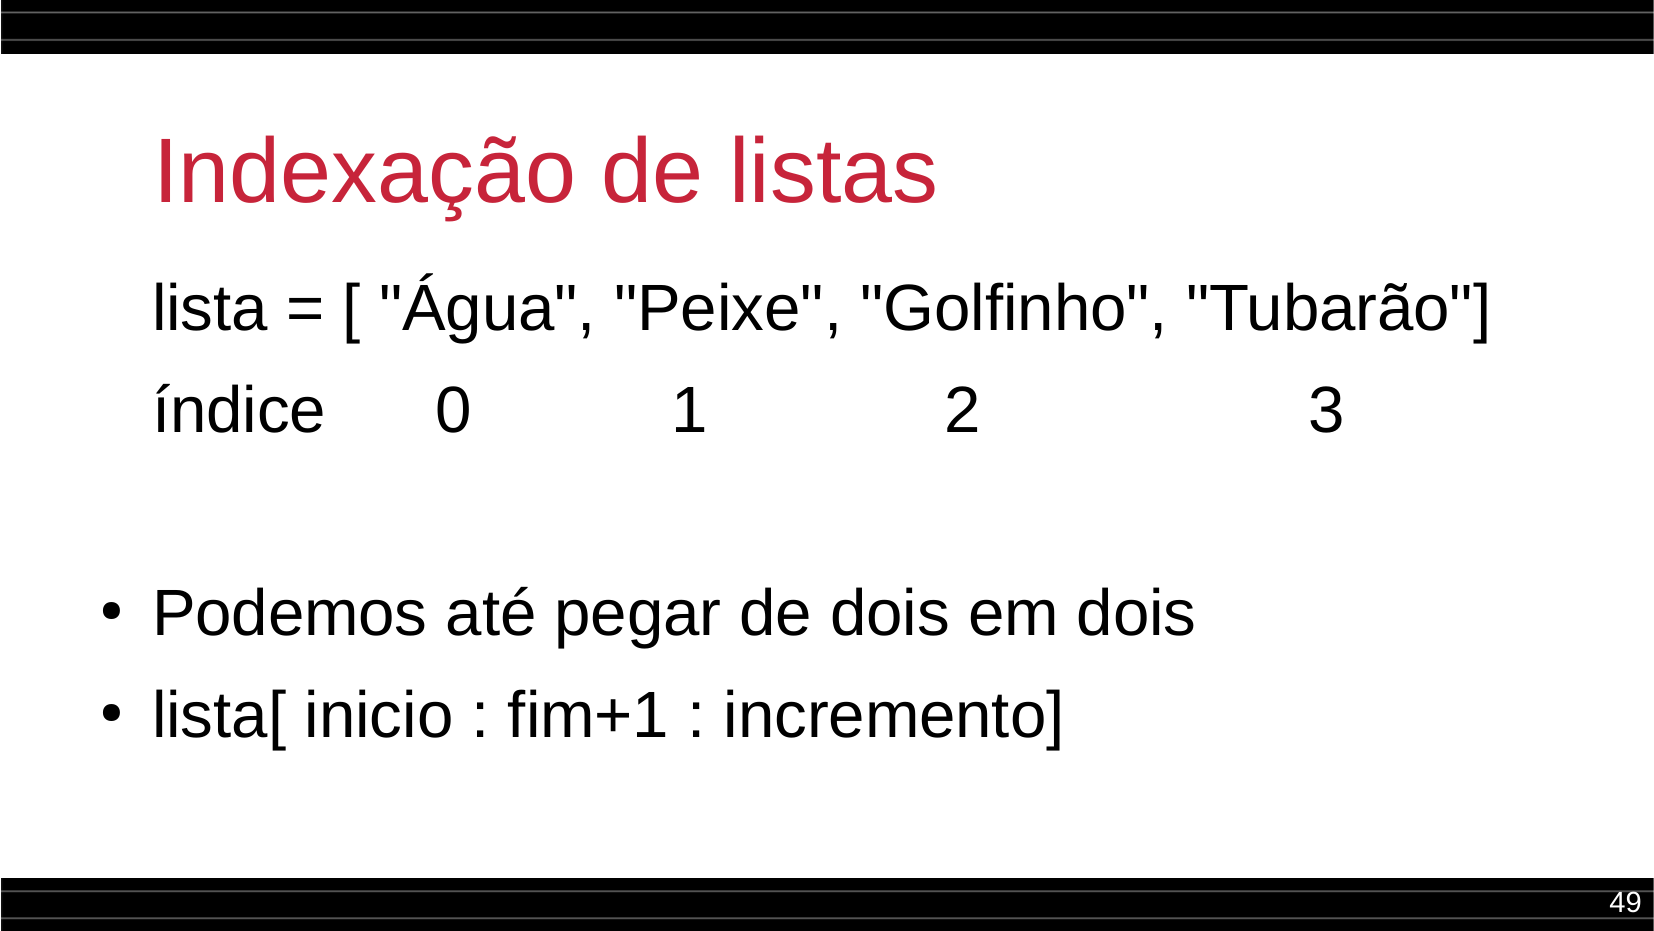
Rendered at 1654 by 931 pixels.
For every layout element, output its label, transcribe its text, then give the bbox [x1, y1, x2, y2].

list lista = [ "Água", "Peixe", "Golfinho", "Tubarão"] índice 0 1 2 3 Podemos até pegar de dois em dois lista[ inicio : fim+1 : incremento] [82, 271, 1571, 758]
picture [1, 0, 1654, 54]
title Indexação de listas [82, 67, 1571, 271]
picture [1, 878, 1654, 931]
